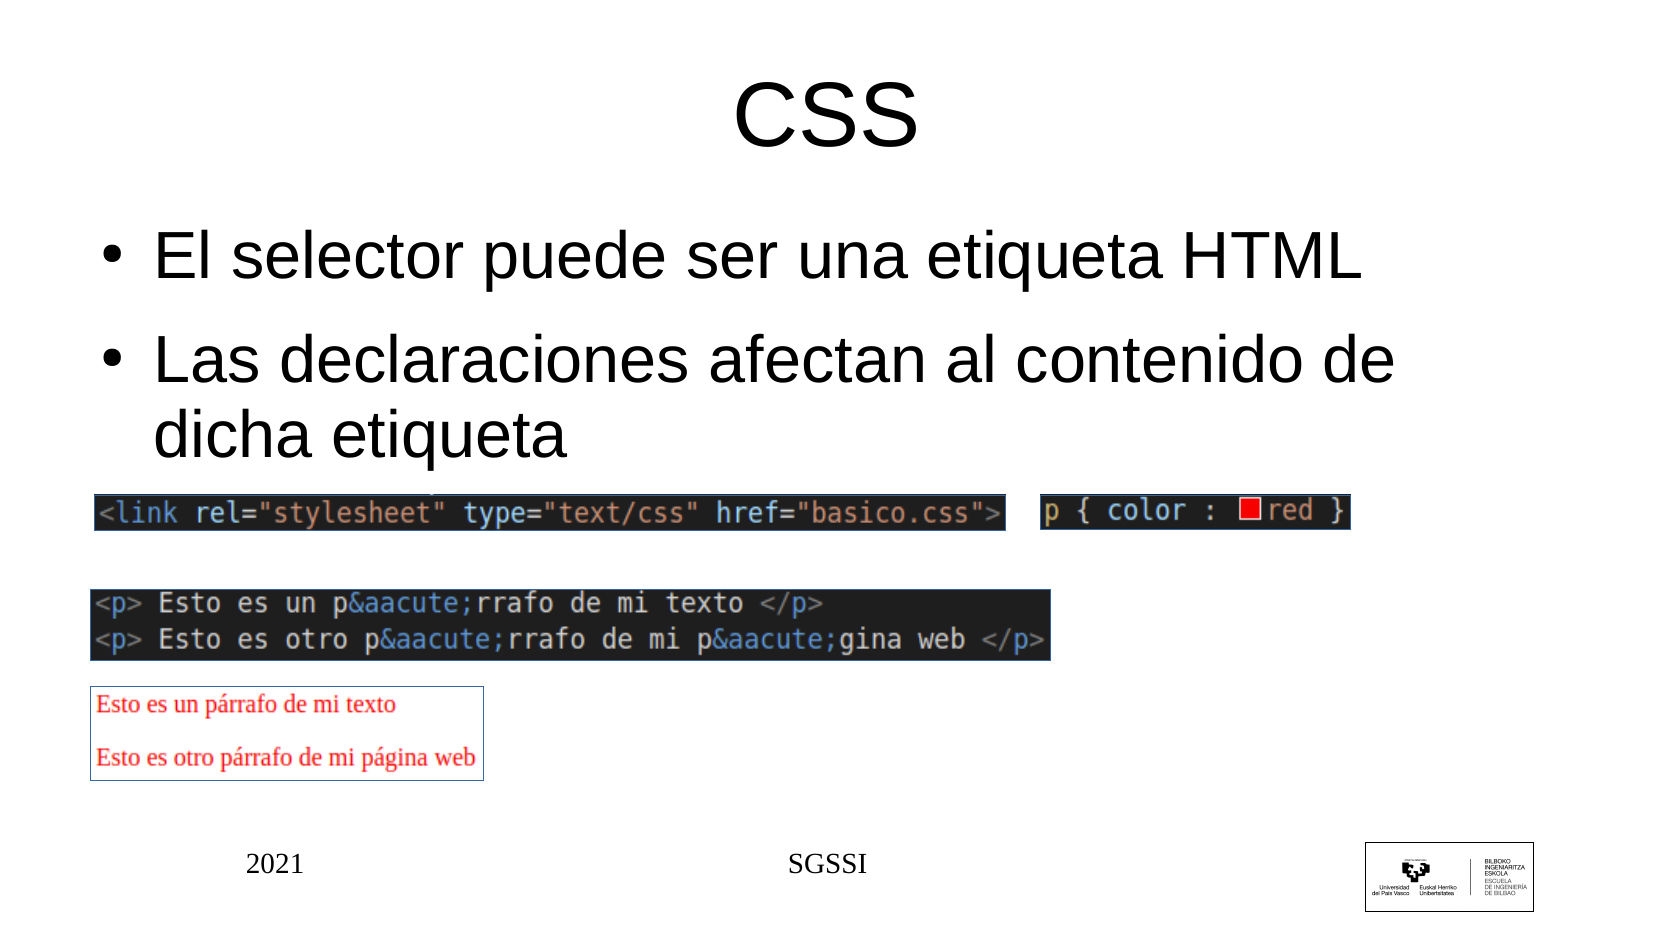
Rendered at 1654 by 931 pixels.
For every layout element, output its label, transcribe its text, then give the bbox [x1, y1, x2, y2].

title CSS [82, 37, 1571, 193]
picture [90, 589, 1051, 661]
picture [1040, 494, 1351, 530]
picture [1366, 843, 1533, 911]
picture [94, 494, 1006, 531]
picture [90, 686, 484, 781]
list El selector puede ser una etiqueta HTML Las declaraciones afectan al contenido de dicha etiqueta [82, 217, 1546, 758]
